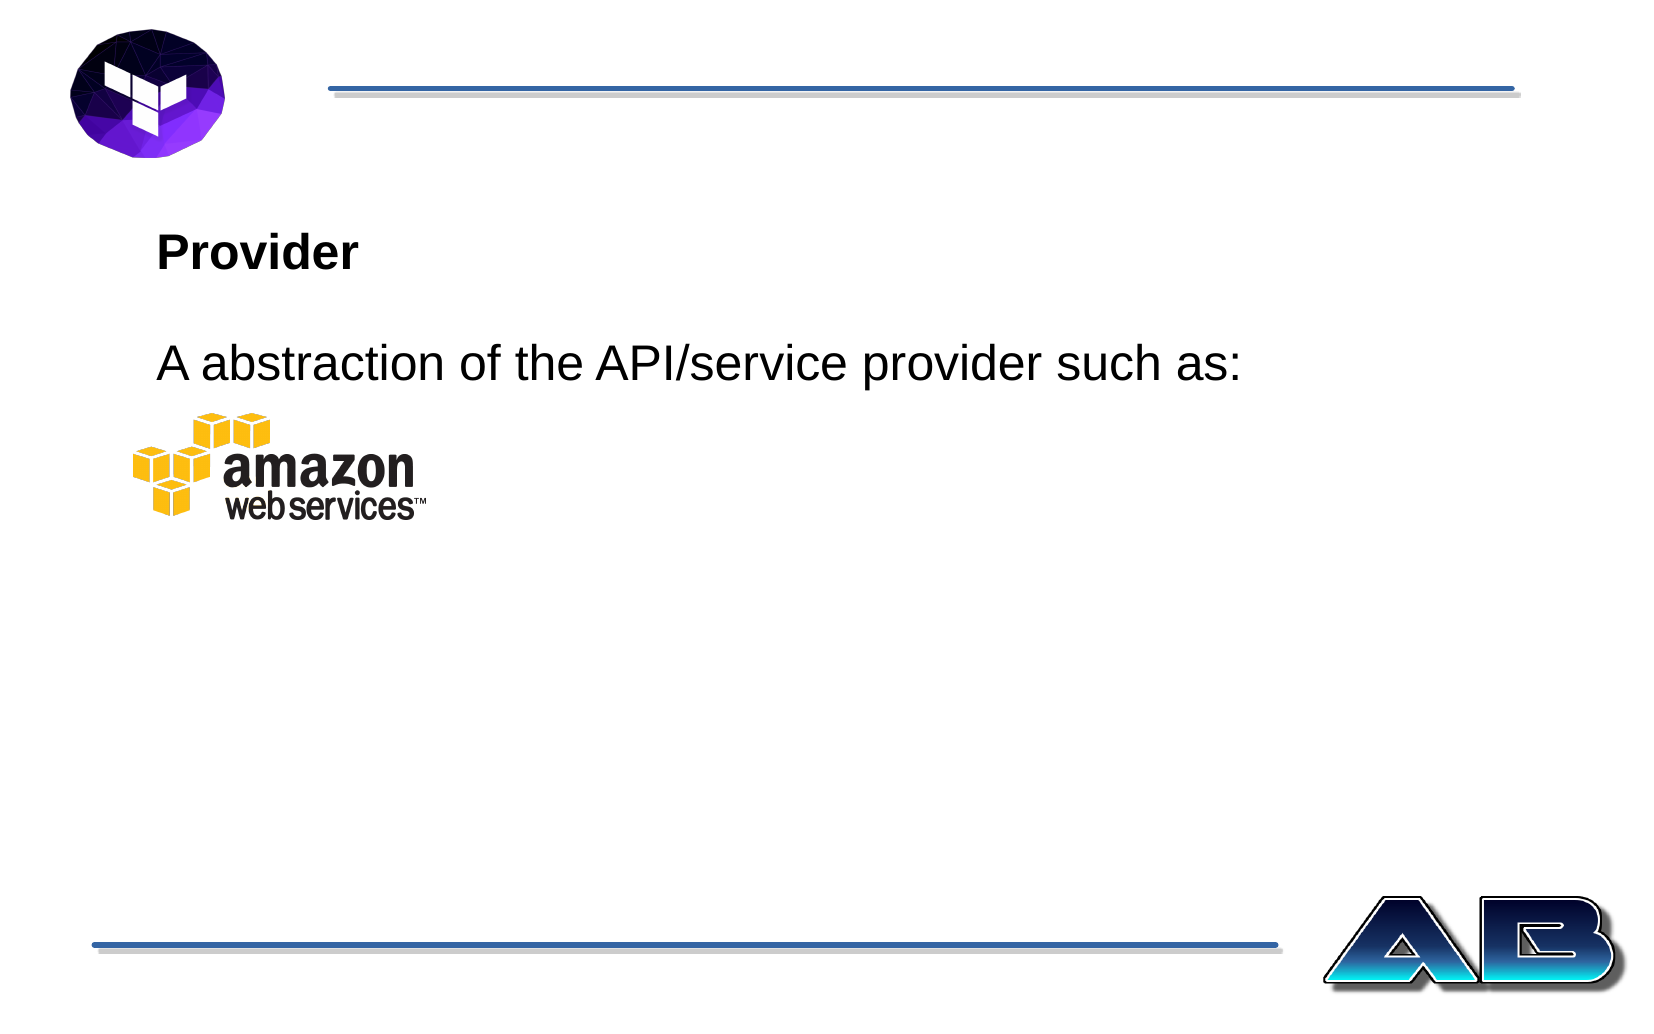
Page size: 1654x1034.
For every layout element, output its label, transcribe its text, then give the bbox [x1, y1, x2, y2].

picture [70, 29, 225, 158]
picture [1322, 896, 1630, 996]
picture [133, 413, 426, 520]
text_box Provider A abstraction of the API/service provider such as: [141, 216, 1583, 481]
